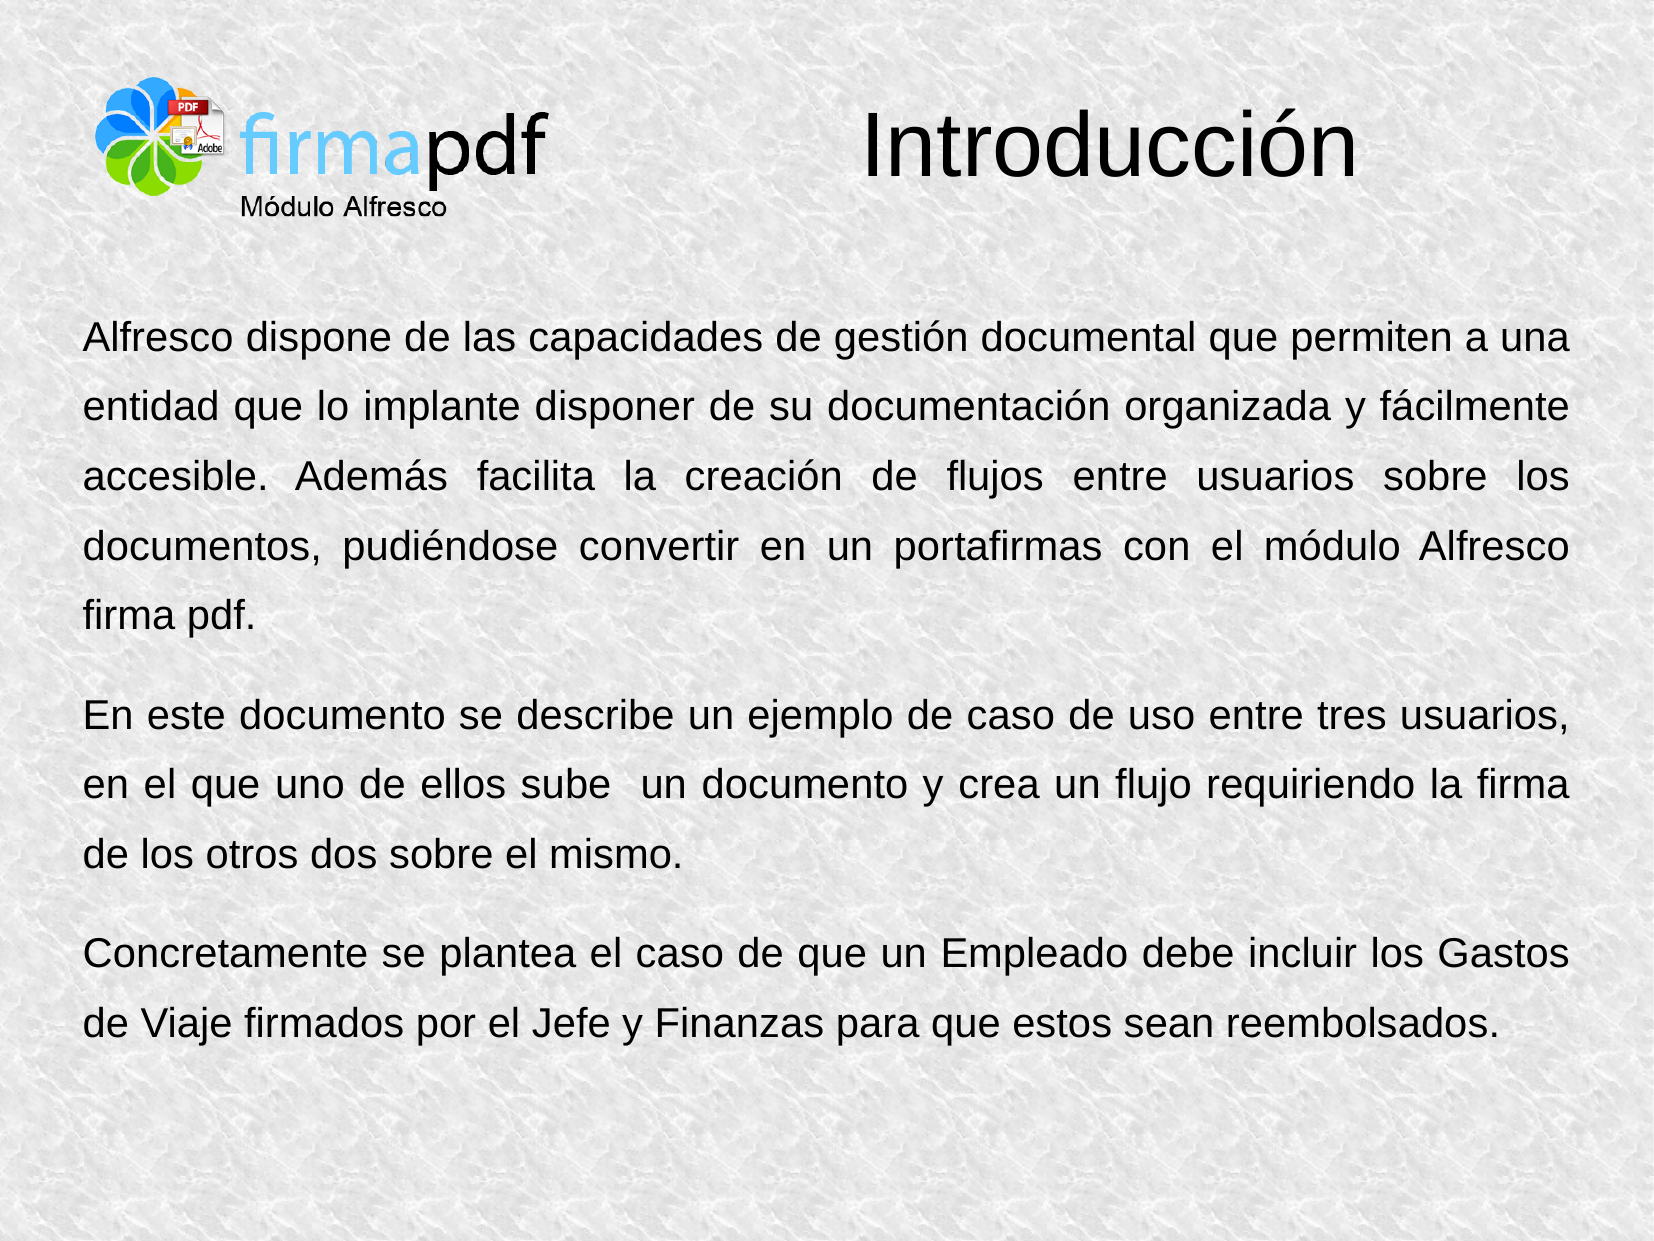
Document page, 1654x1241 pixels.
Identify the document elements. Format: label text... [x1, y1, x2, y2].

list Alfresco dispone de las capacidades de gestión documental que permiten a una entidad que lo implante disponer de su documentación organizada y fácilmente accesible. Además facilita la creación de flujos entre usuarios sobre los documentos, pudiéndose convertir en un portafirmas con el módulo Alfresco firma pdf. En este documento se describe un ejemplo de caso de uso entre tres usuarios, en el que uno de ellos sube un documento y crea un flujo requiriendo la firma de los otros dos sobre el mismo. Concretamente se plantea el caso de que un Empleado debe incluir los Gastos de Viaje firmados por el Jefe y Finanzas para que estos sean reembolsados. [82, 290, 1571, 1123]
picture [0, 0, 1654, 1241]
title Introducción [614, 52, 1607, 237]
